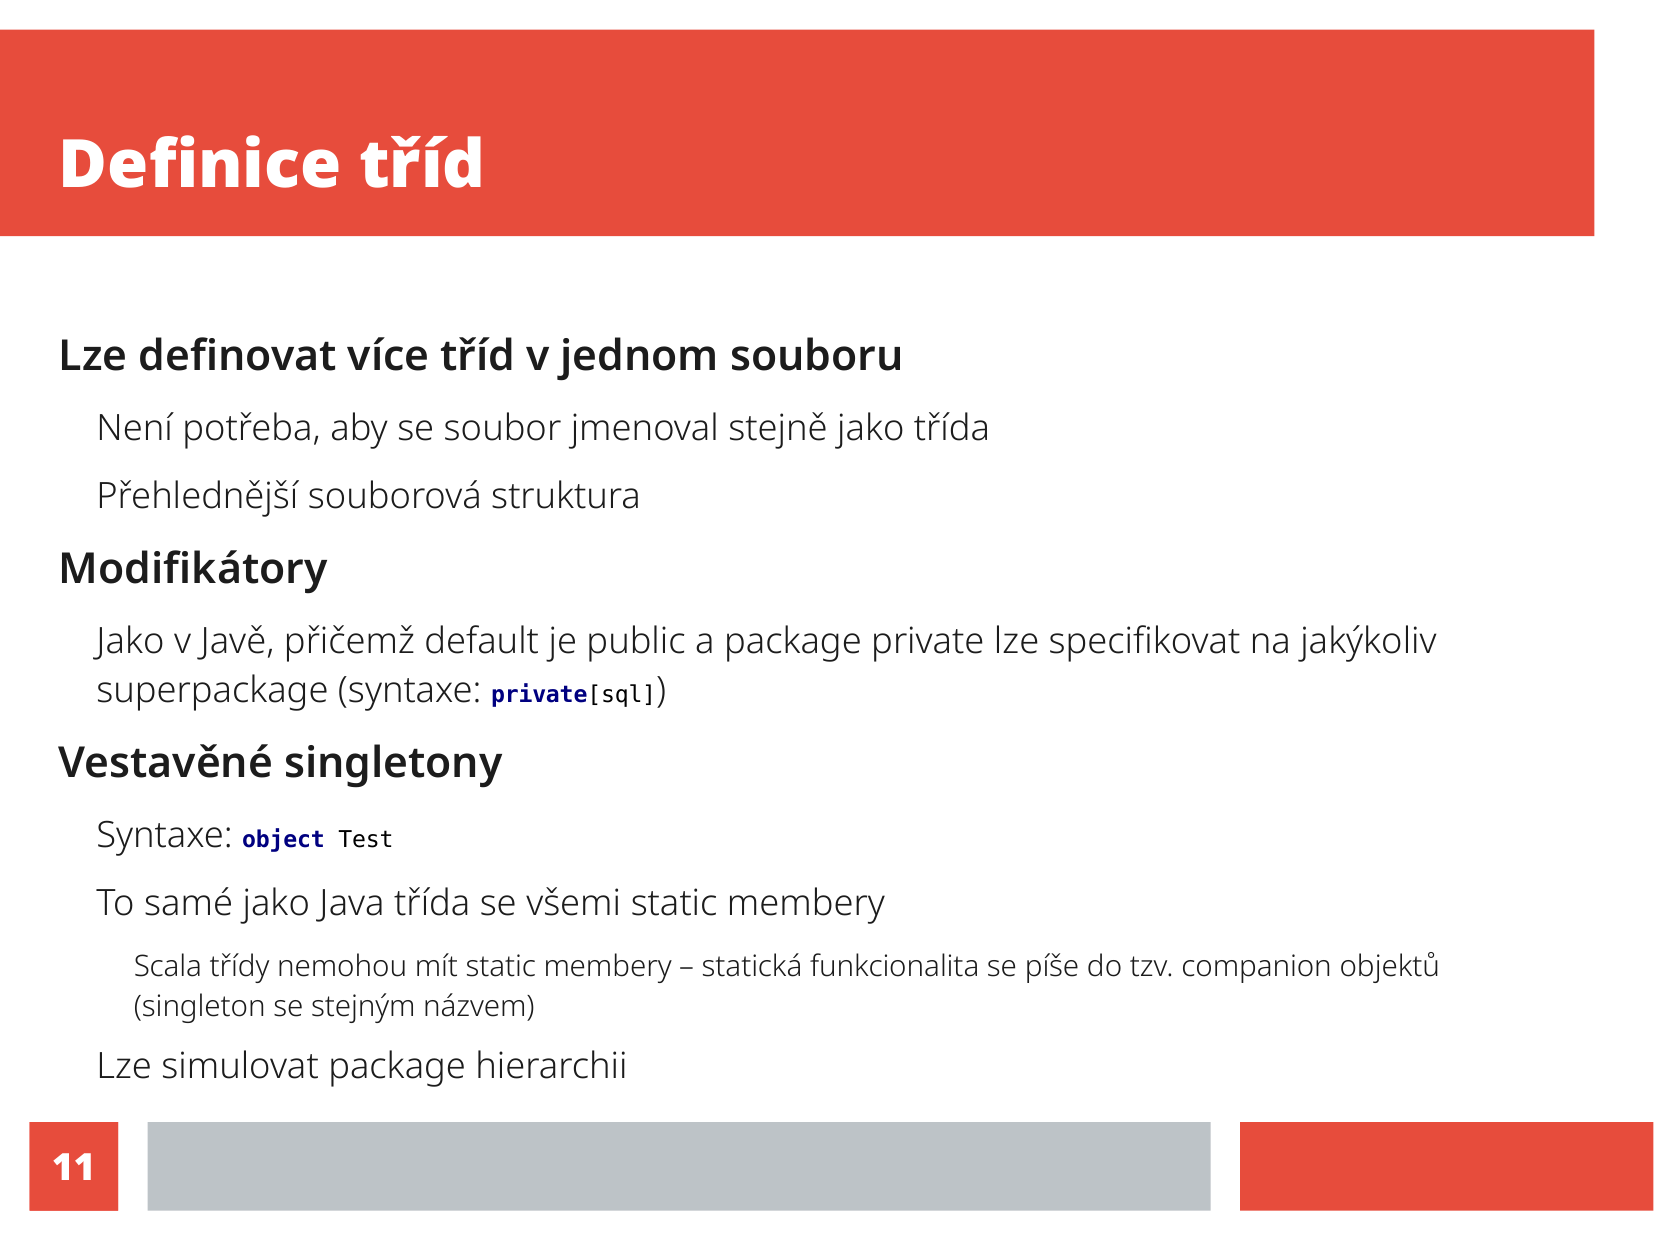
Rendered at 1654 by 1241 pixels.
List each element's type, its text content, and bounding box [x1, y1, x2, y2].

title Definice tříd [59, 59, 1595, 207]
list Lze definovat více tříd v jednom souboru Není potřeba, aby se soubor jmenoval stejně jako třída Přehlednější souborová struktura Modifikátory Jako v Javě, přičemž default je public a package private lze specifikovat na jakýkoliv superpackage (syntaxe: private[sql]) Vestavěné singletony Syntaxe: object Test To samé jako Java třída se všemi static membery Scala třídy nemohou mít static membery – statická funkcionalita se píše do tzv. companion objektů (singleton se stejným názvem) Lze simulovat package hierarchii [59, 324, 1565, 1093]
